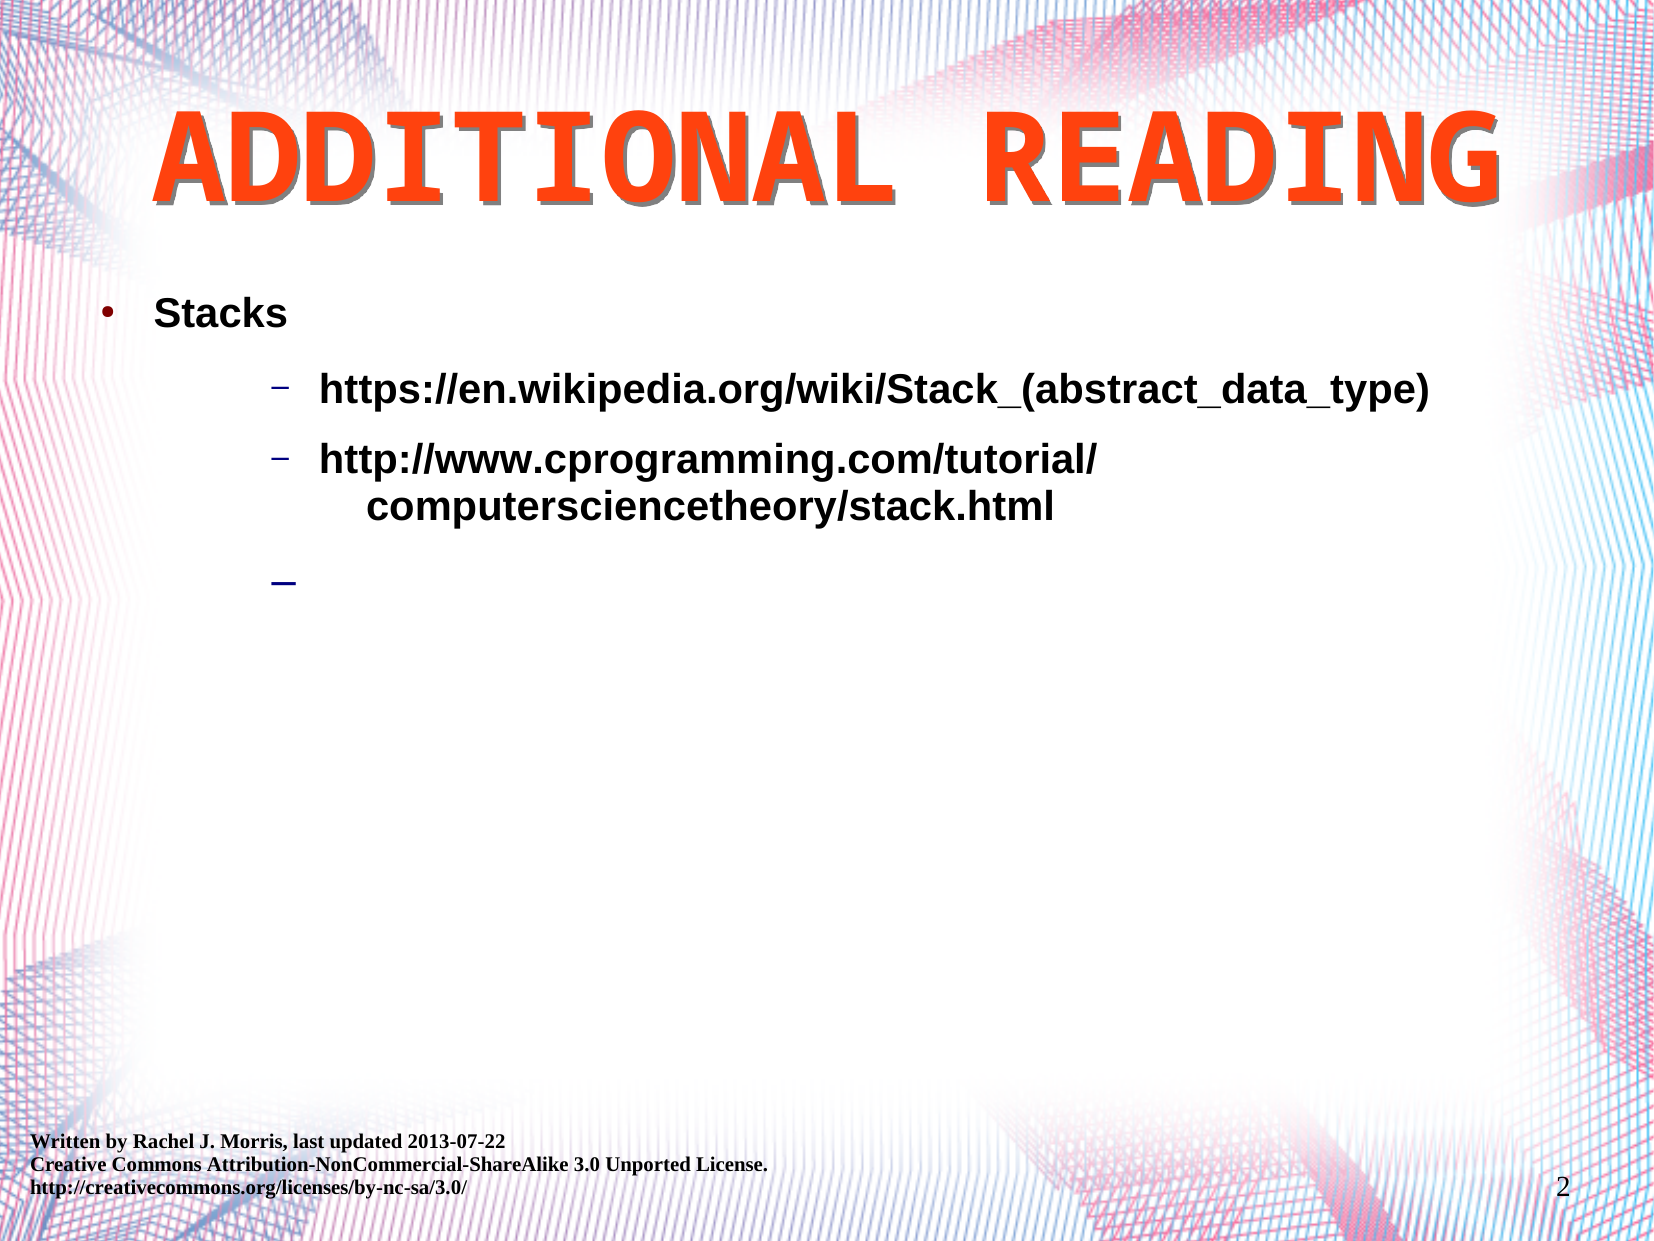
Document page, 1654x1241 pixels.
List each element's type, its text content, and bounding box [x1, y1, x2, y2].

picture [0, 0, 1654, 1241]
list Stacks https://en.wikipedia.org/wiki/Stack_(abstract_data_type) http://www.cprogramming.com/tutorial/computersciencetheory/stack.html [82, 290, 1571, 1010]
title ADDITIONAL READING [82, 49, 1571, 257]
